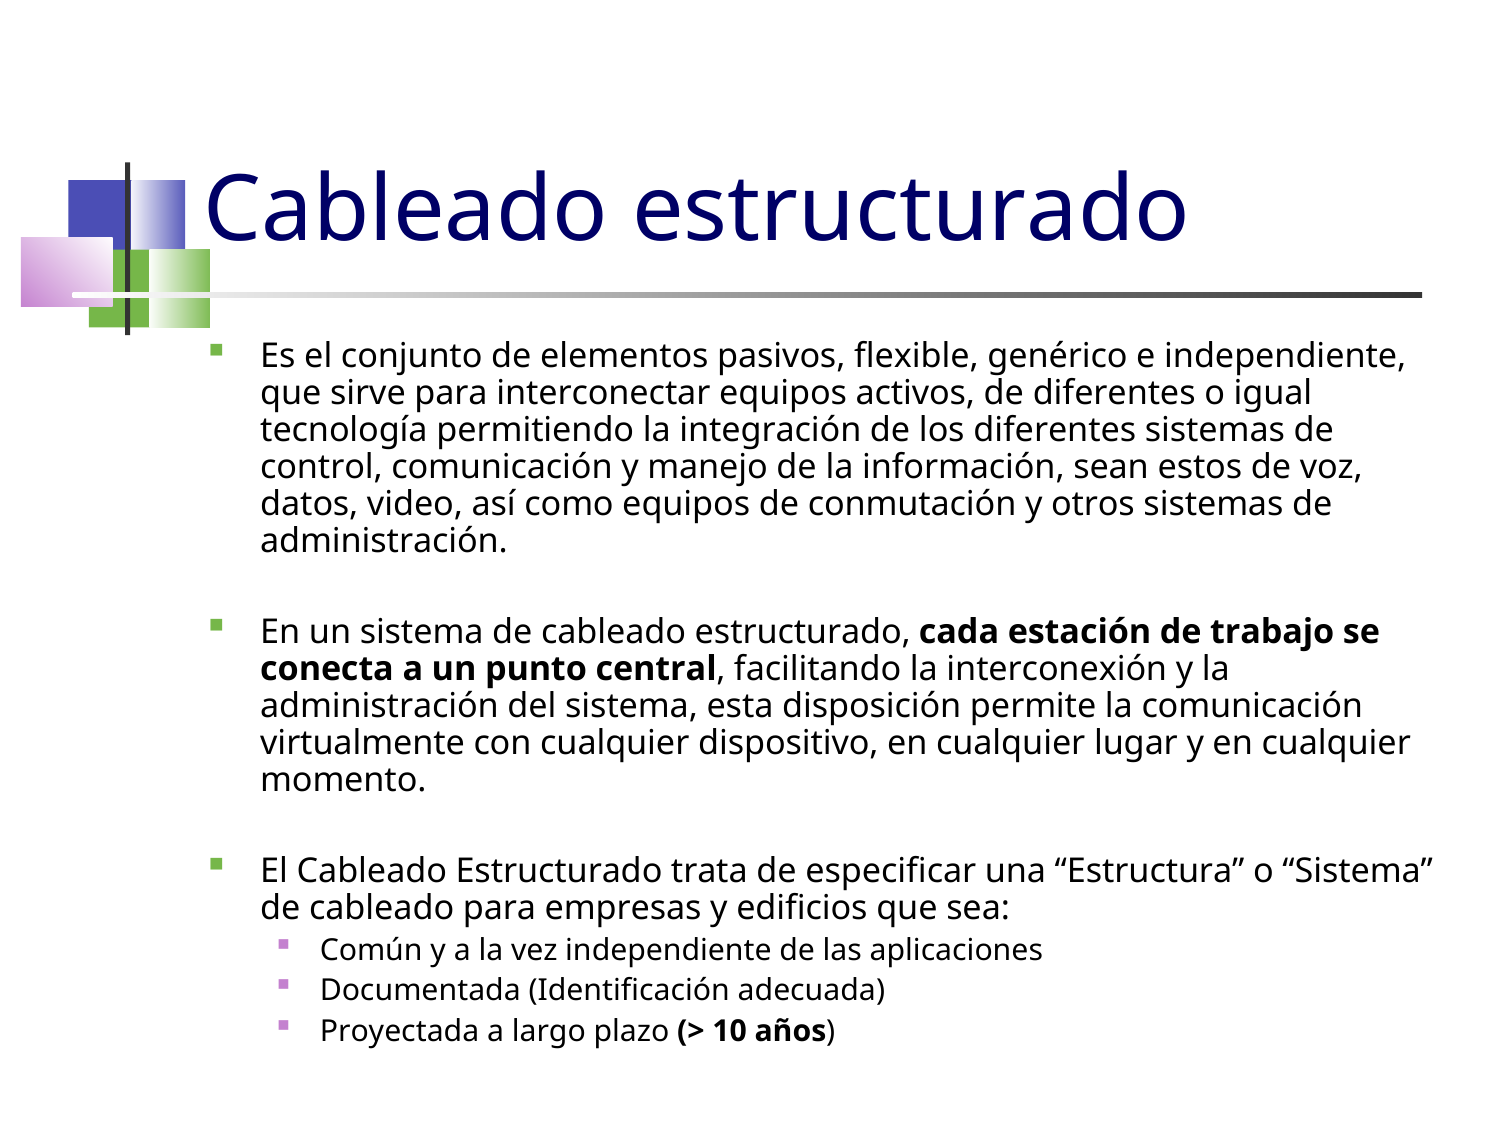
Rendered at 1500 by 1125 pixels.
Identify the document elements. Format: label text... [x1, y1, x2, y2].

list Es el conjunto de elementos pasivos, flexible, genérico e independiente, que sirve para interconectar equipos activos, de diferentes o igual tecnología permitiendo la integración de los diferentes sistemas de control, comunicación y manejo de la información, sean estos de voz, datos, video, así como equipos de conmutación y otros sistemas de administración. En un sistema de cableado estructurado, cada estación de trabajo se conecta a un punto central, facilitando la interconexión y la administración del sistema, esta disposición permite la comunicación virtualmente con cualquier dispositivo, en cualquier lugar y en cualquier momento. El Cableado Estructurado trata de especificar una “Estructura” o “Sistema” de cableado para empresas y edificios que sea: Común y a la vez independiente de las aplicaciones Documentada (Identificación adecuada) Proyectada a largo plazo (> 10 años) [193, 330, 1469, 1059]
title Cableado estructurado [188, 35, 1468, 276]
